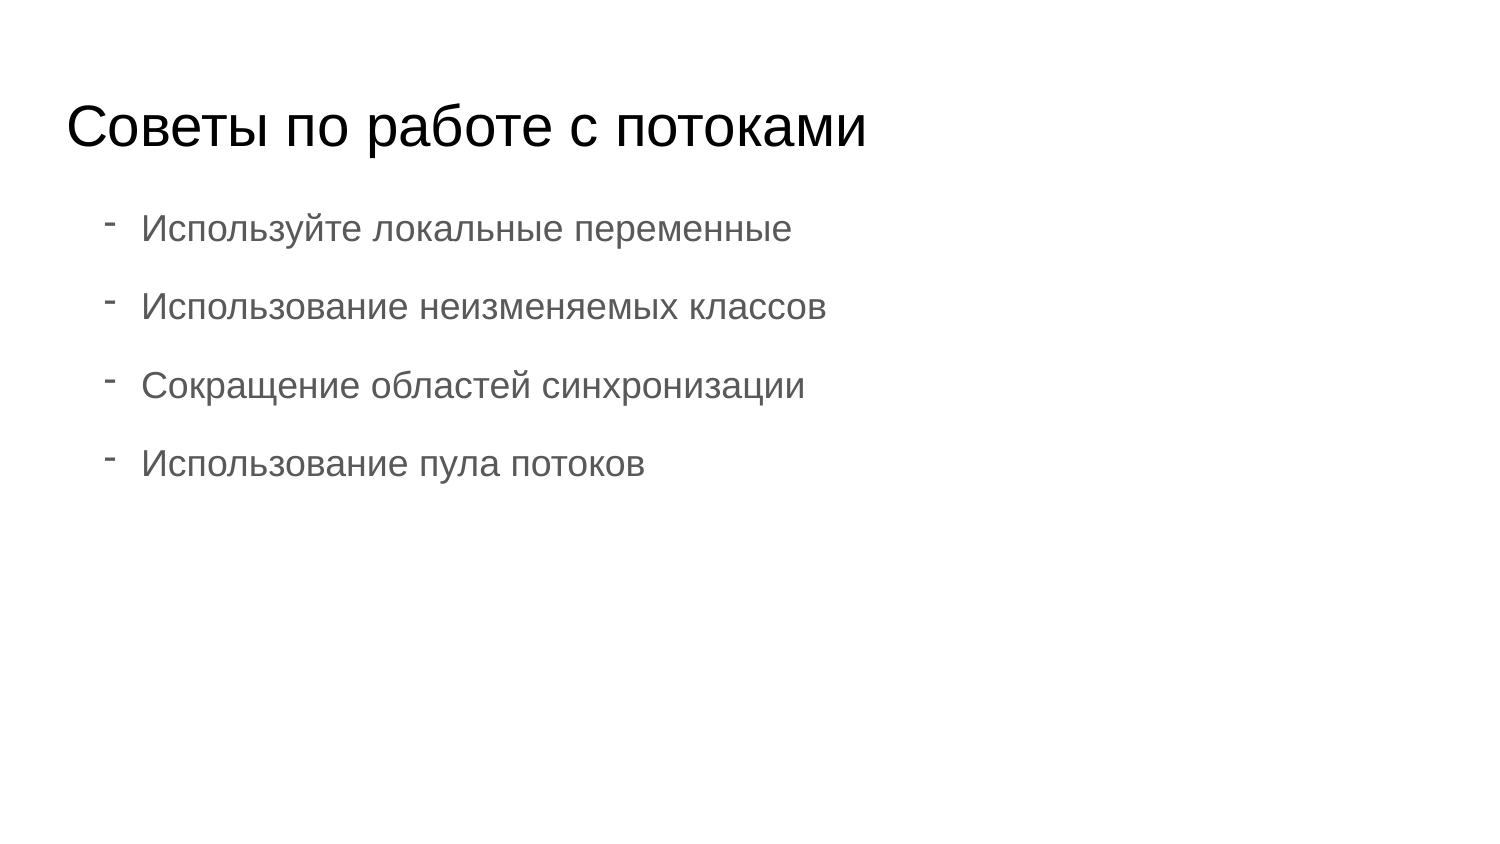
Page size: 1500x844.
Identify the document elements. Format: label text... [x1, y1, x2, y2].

list Используйте локальные переменные Использование неизменяемых классов Сокращение областей синхронизации Использование пула потоков [51, 189, 1449, 750]
title Советы по работе с потоками [51, 72, 1449, 167]
